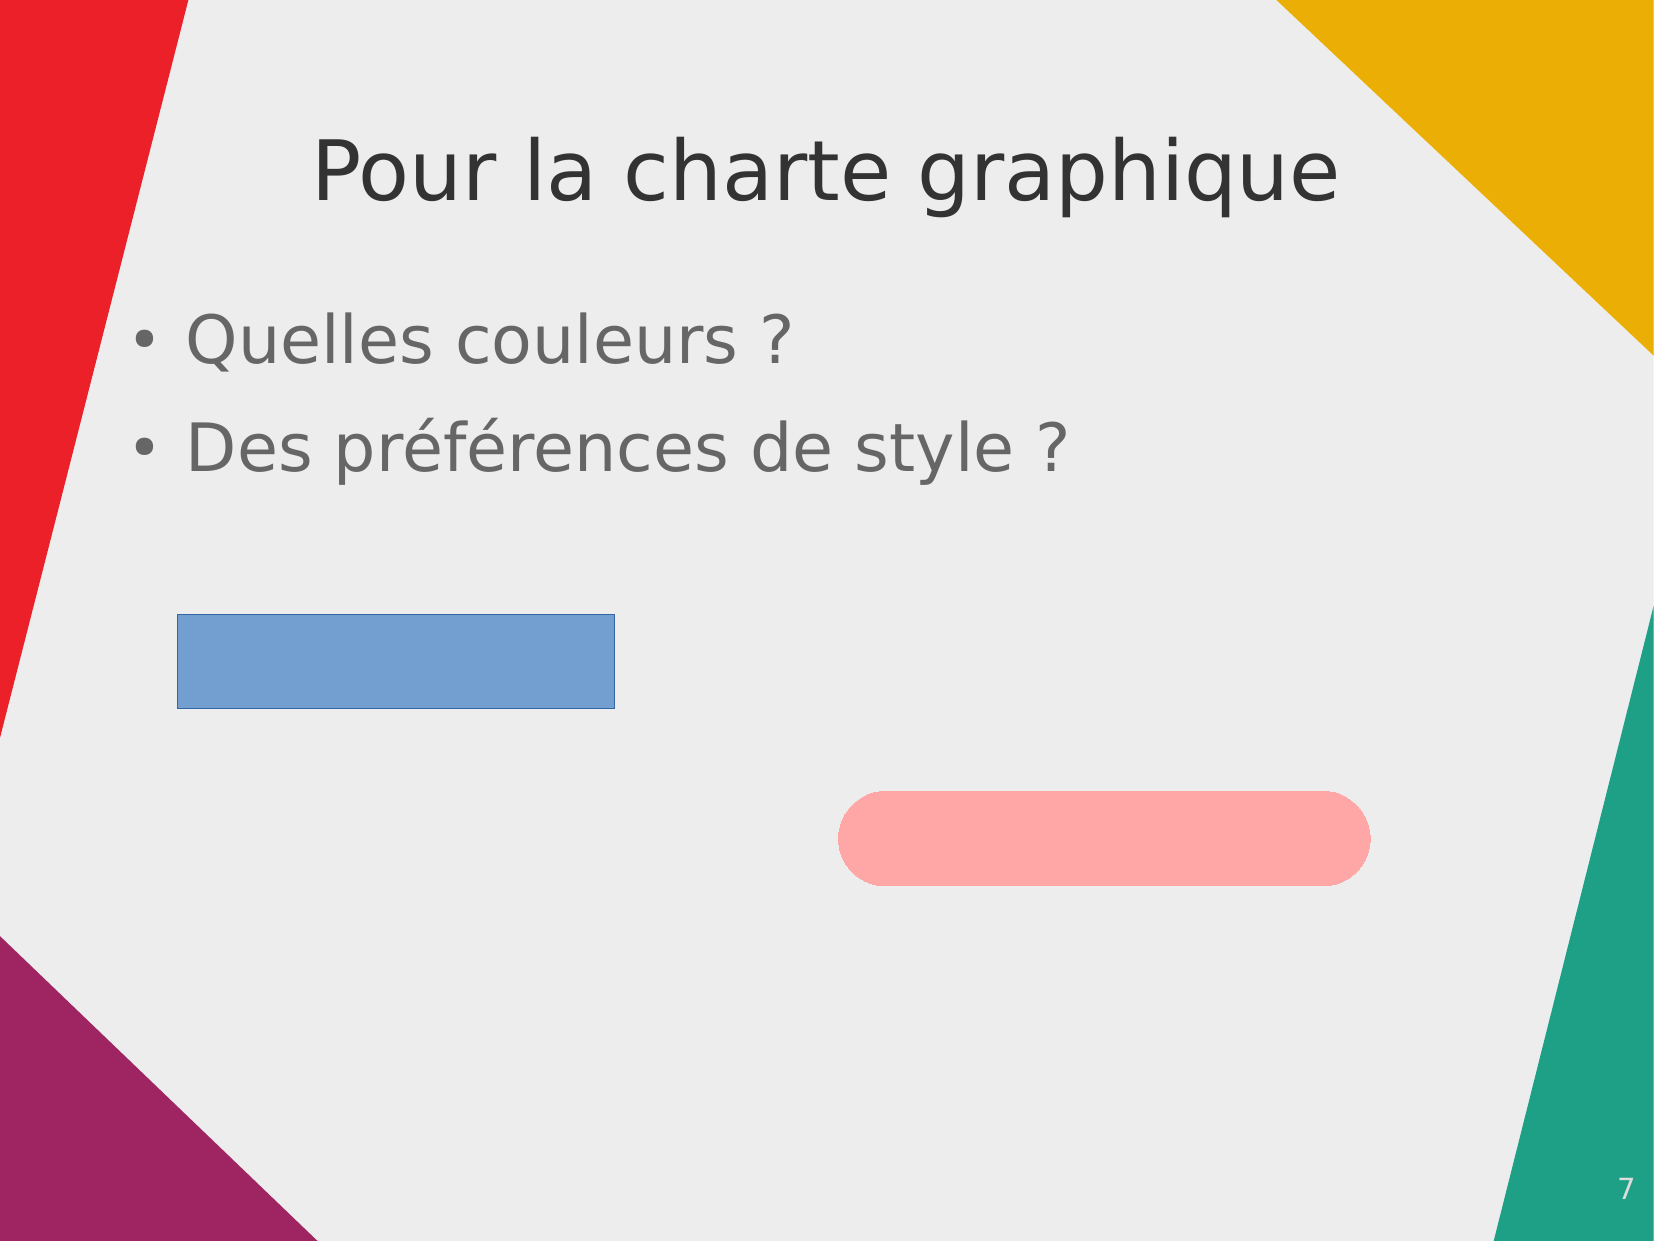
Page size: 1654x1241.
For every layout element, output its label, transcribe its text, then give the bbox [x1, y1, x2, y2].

text_box [838, 791, 1371, 886]
title Pour la charte graphique [114, 73, 1539, 271]
text_box [177, 614, 615, 709]
list Quelles couleurs ? Des préférences de style ? [114, 302, 1539, 1033]
